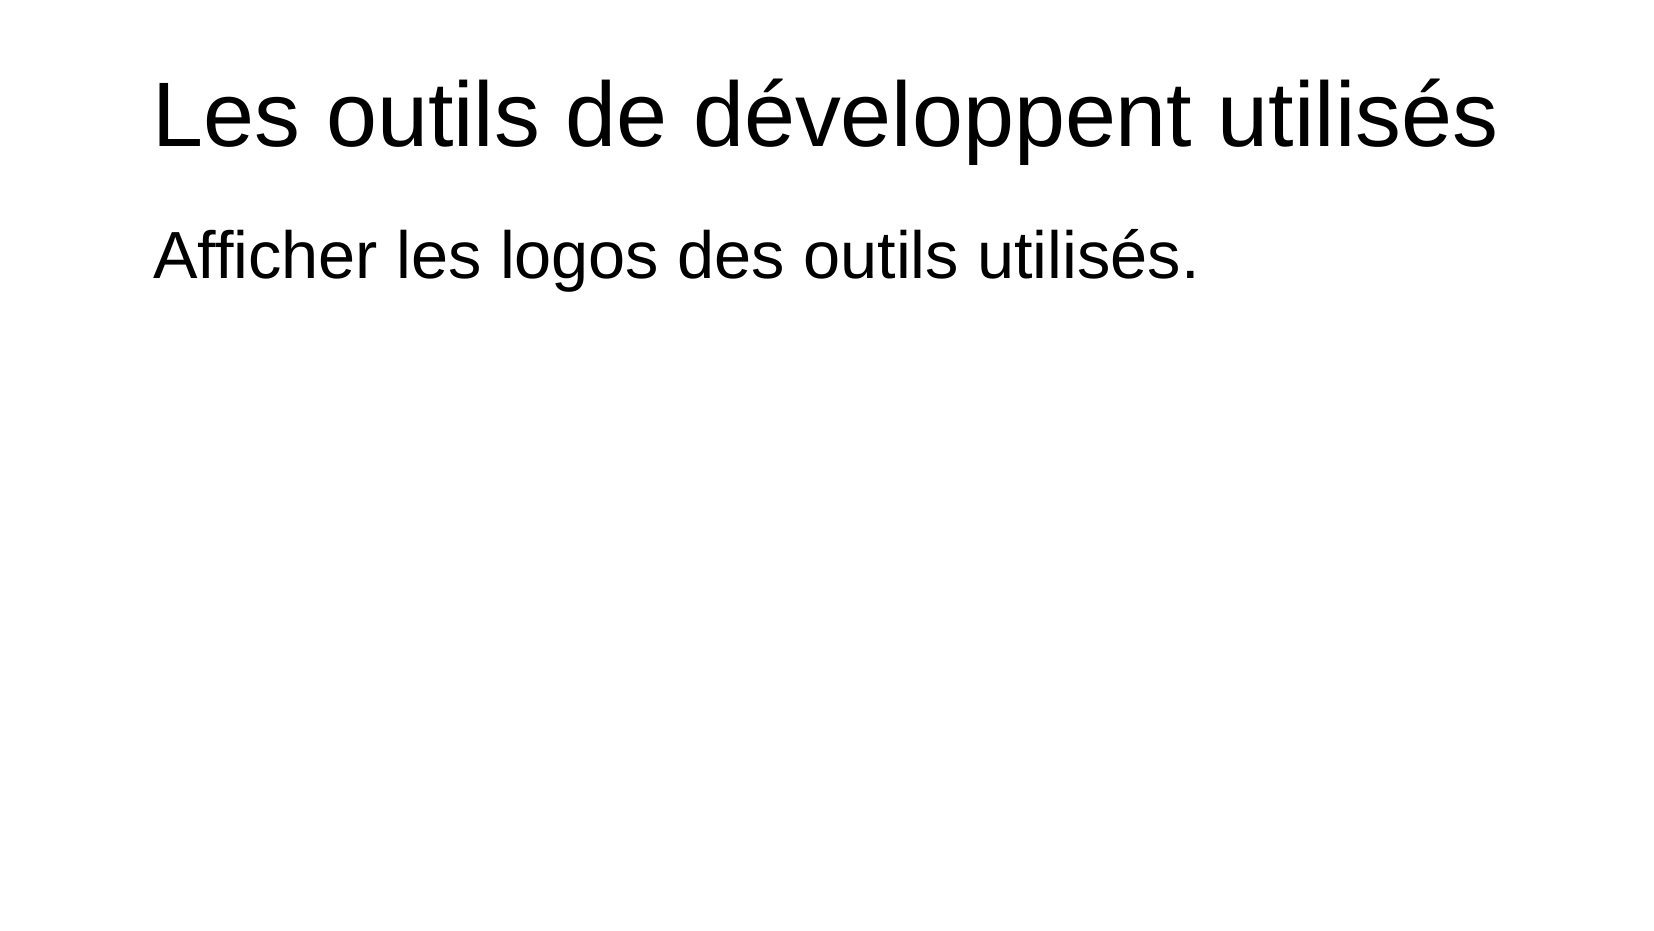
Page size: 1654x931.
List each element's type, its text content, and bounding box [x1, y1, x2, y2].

list Afficher les logos des outils utilisés. [82, 217, 1571, 758]
title Les outils de développent utilisés [82, 37, 1571, 193]
